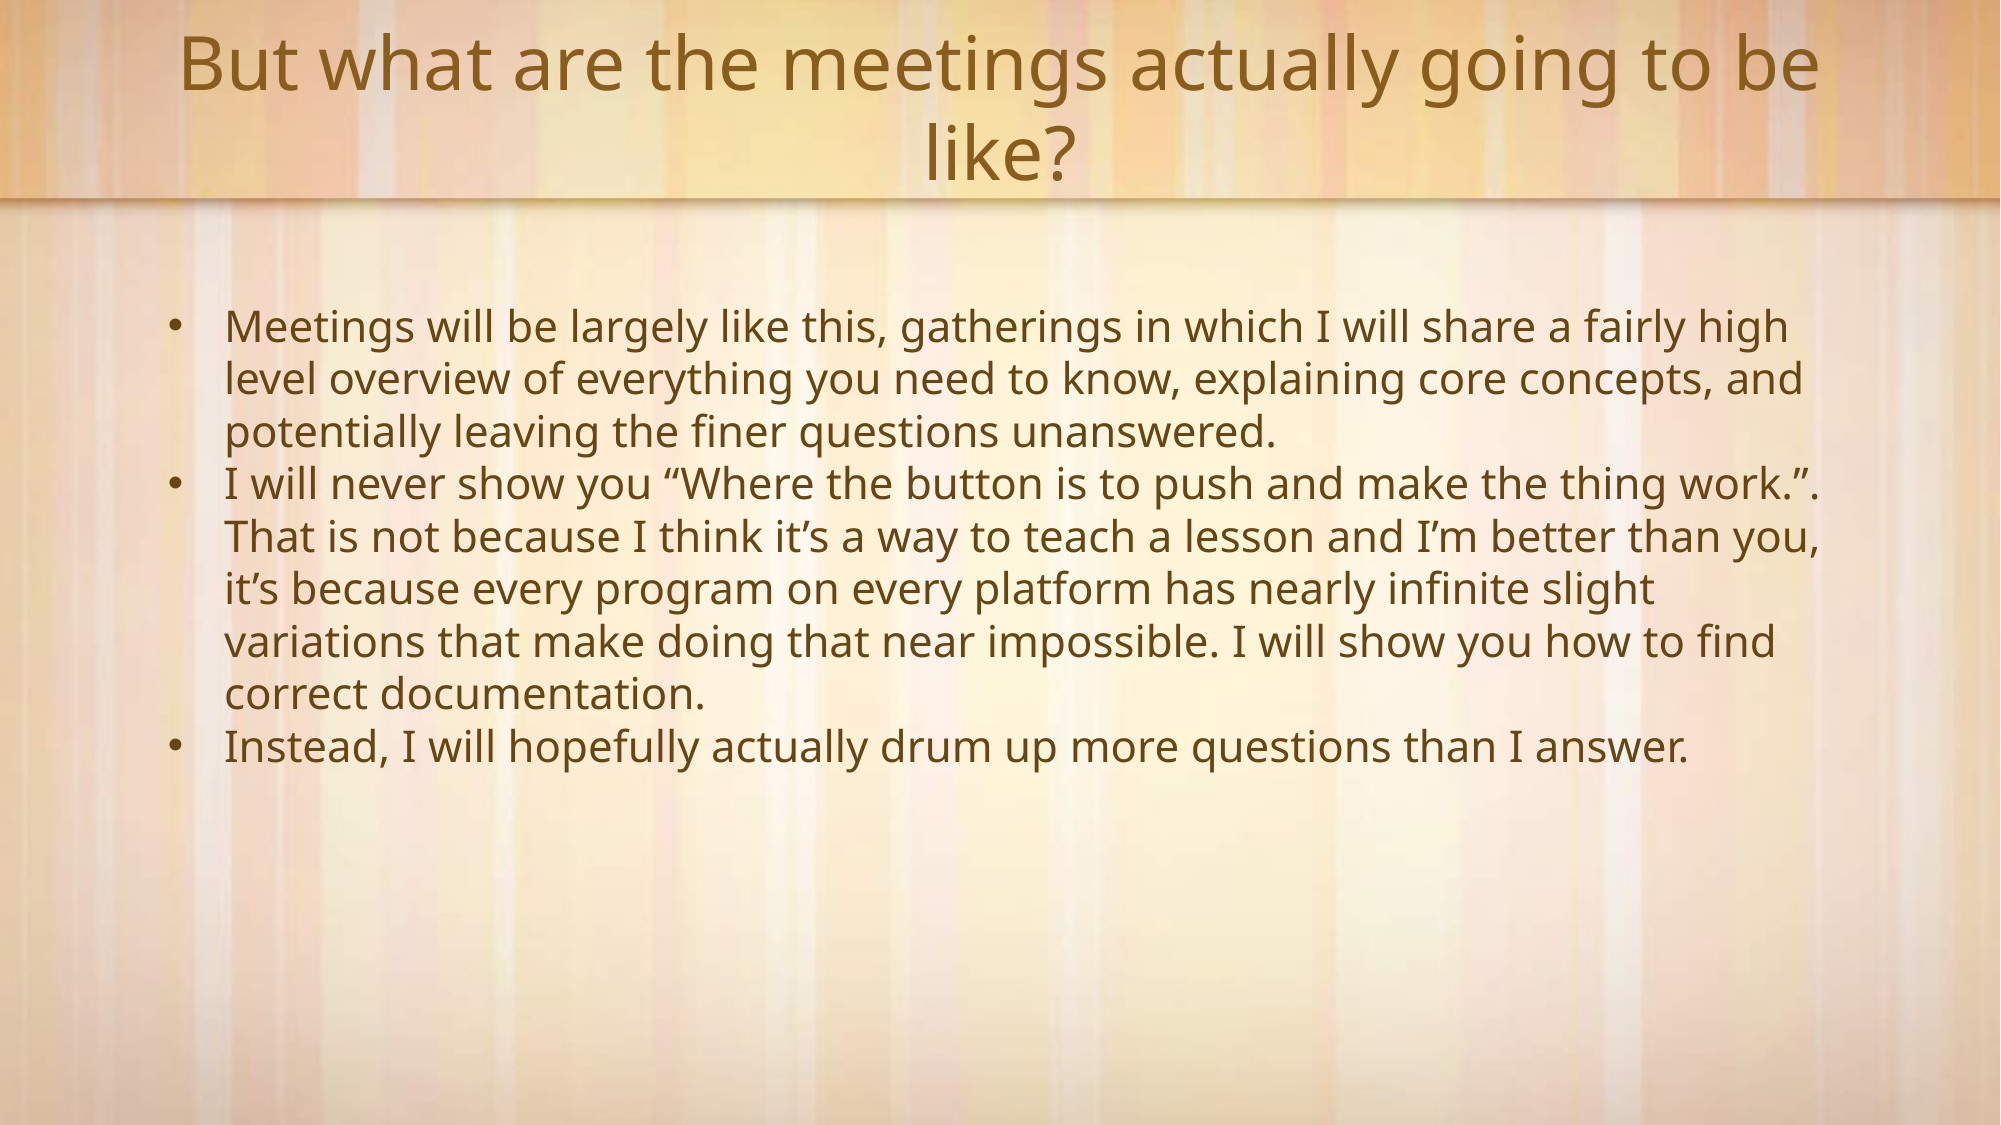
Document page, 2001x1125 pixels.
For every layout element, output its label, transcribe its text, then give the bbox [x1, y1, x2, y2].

picture [0, 0, 2001, 1125]
list Meetings will be largely like this, gatherings in which I will share a fairly high level overview of everything you need to know, explaining core concepts, and potentially leaving the finer questions unanswered. I will never show you “Where the button is to push and make the thing work.”. That is not because I think it’s a way to teach a lesson and I’m better than you, it’s because every program on every platform has nearly infinite slight variations that make doing that near impossible. I will show you how to find correct documentation. Instead, I will hopefully actually drum up more questions than I answer. [152, 290, 1848, 1000]
title But what are the meetings actually going to be like? [151, 19, 1849, 192]
